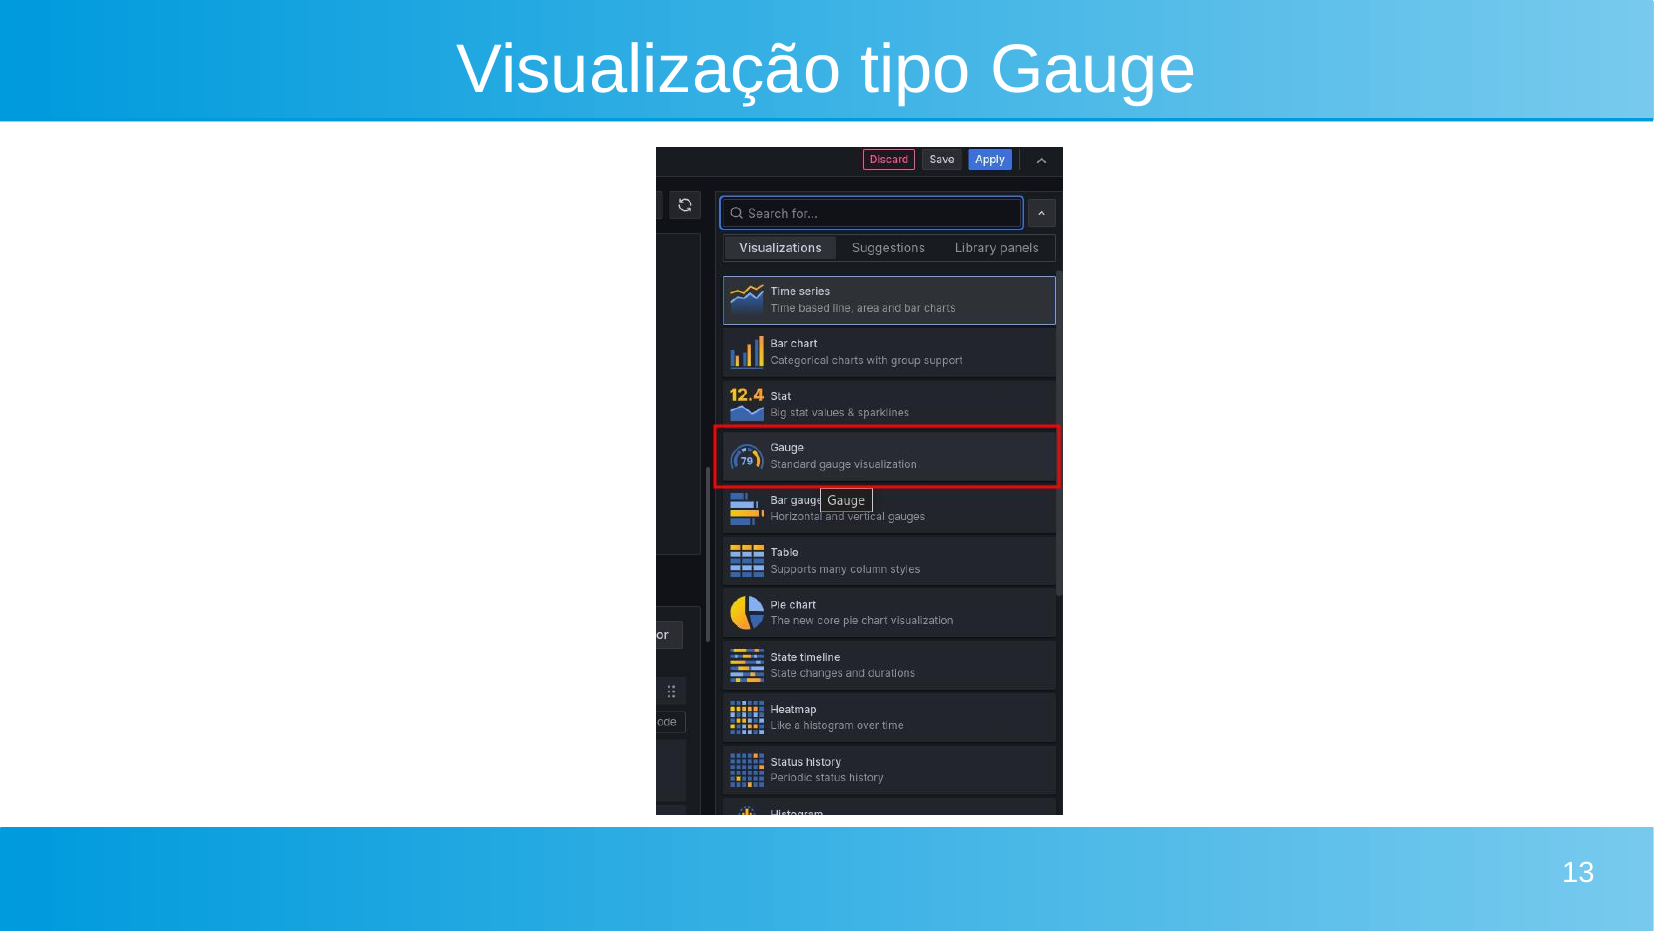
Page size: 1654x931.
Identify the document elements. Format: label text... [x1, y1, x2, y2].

picture [656, 147, 1063, 815]
title Visualização tipo Gauge [59, 29, 1595, 108]
